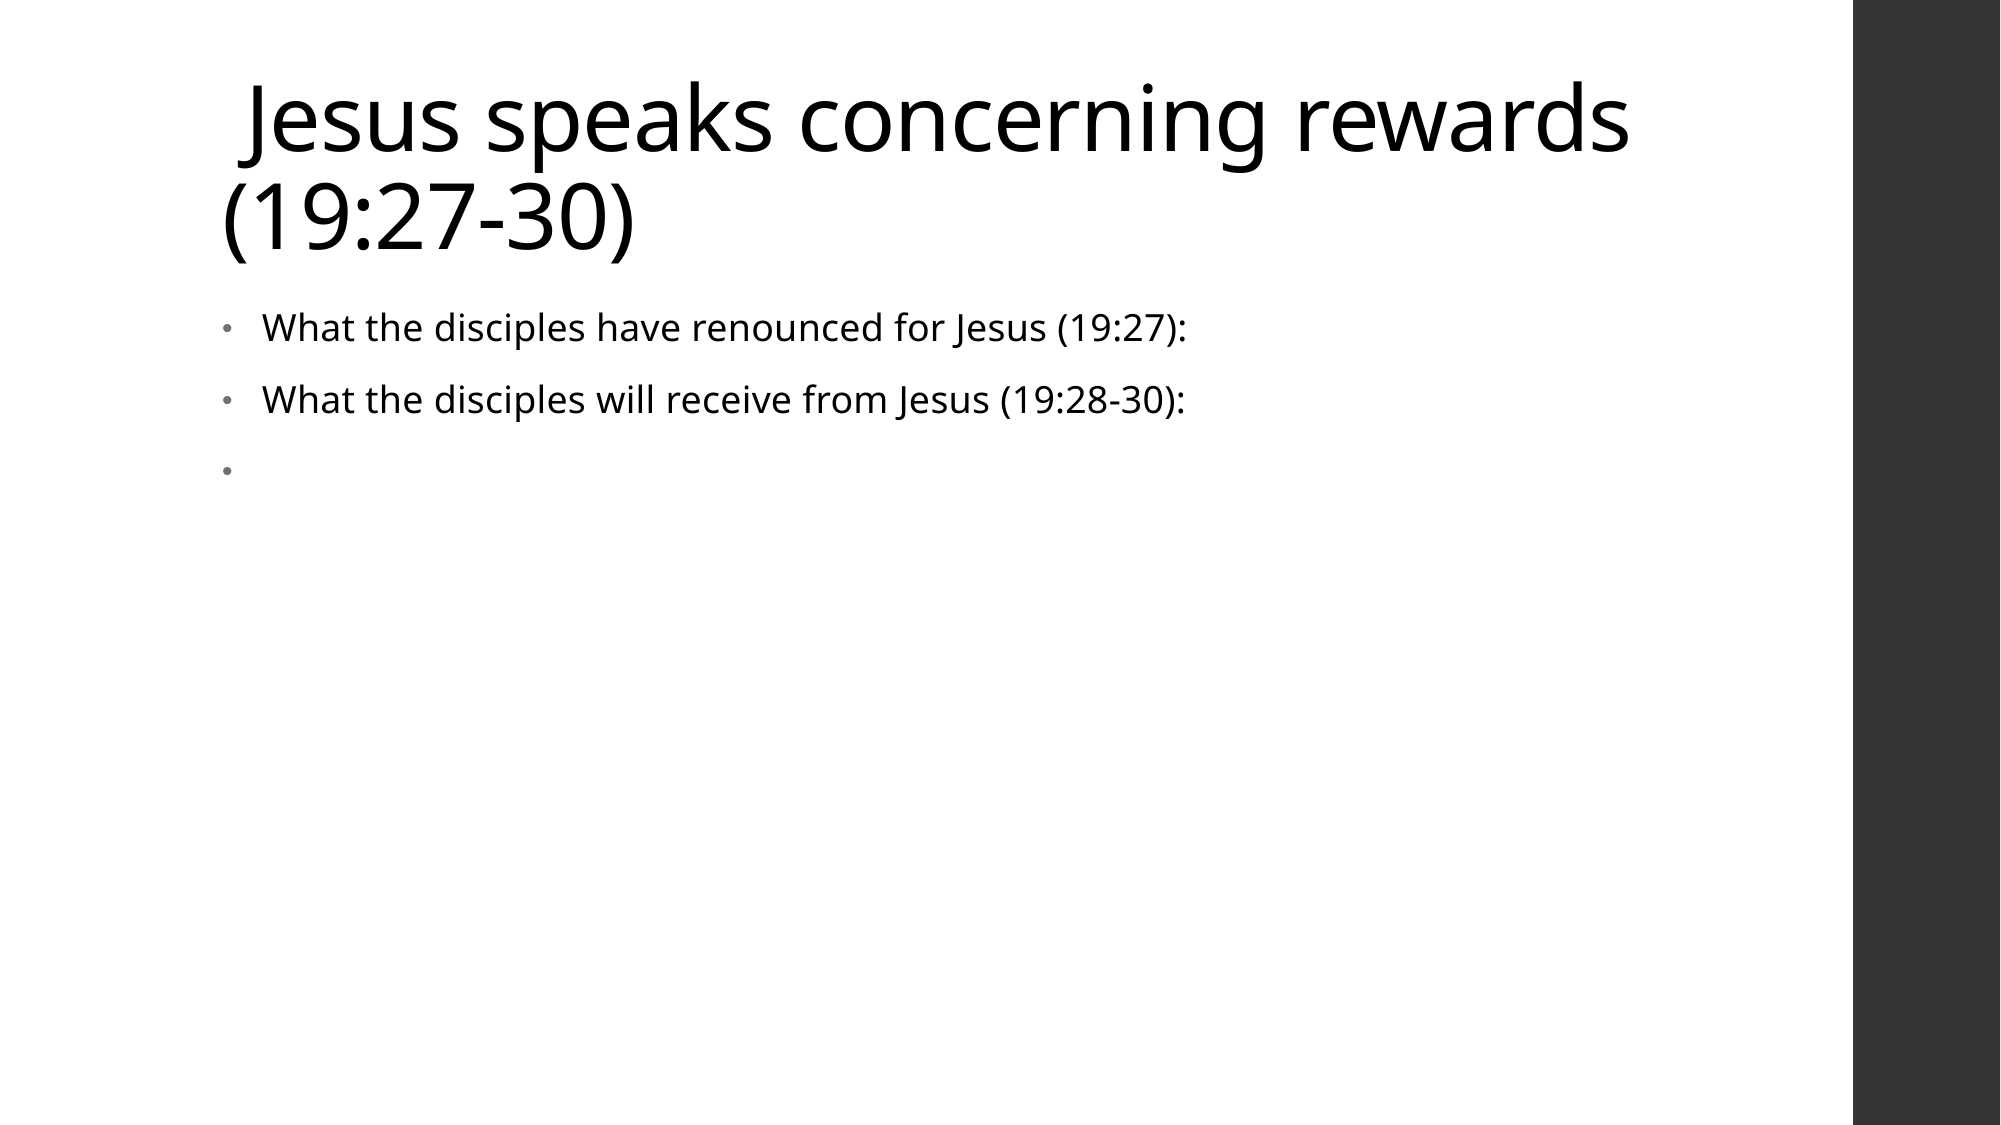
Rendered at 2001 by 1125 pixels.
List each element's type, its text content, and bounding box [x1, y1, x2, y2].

title Jesus speaks concerning rewards (19:27-30) [206, 60, 1797, 278]
list What the disciples have renounced for Jesus (19:27): What the disciples will receive from Jesus (19:28-30): [206, 299, 1617, 1014]
